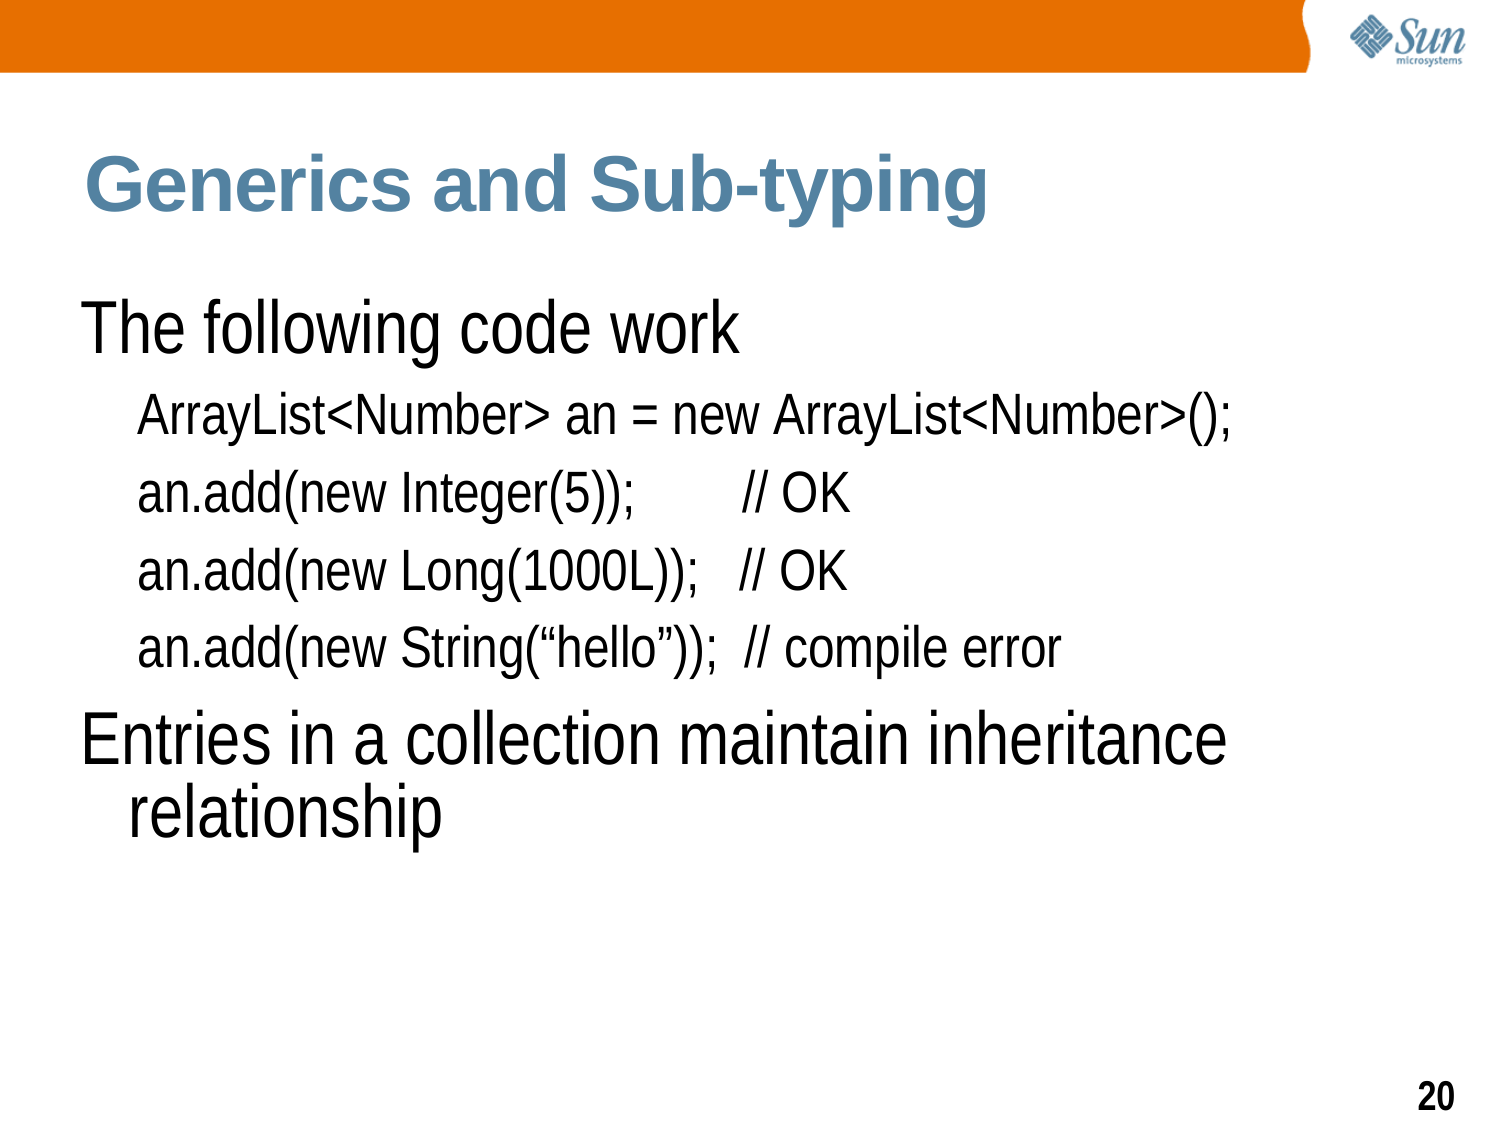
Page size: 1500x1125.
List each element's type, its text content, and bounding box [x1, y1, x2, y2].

picture [0, 0, 1500, 75]
title Generics and Sub-typing [69, 86, 1371, 287]
list The following code work ArrayList<Number> an = new ArrayList<Number>(); an.add(new Integer(5)); // OK an.add(new Long(1000L)); // OK an.add(new String(“hello”)); // compile error Entries in a collection maintain inheritance relationship [46, 287, 1456, 1034]
